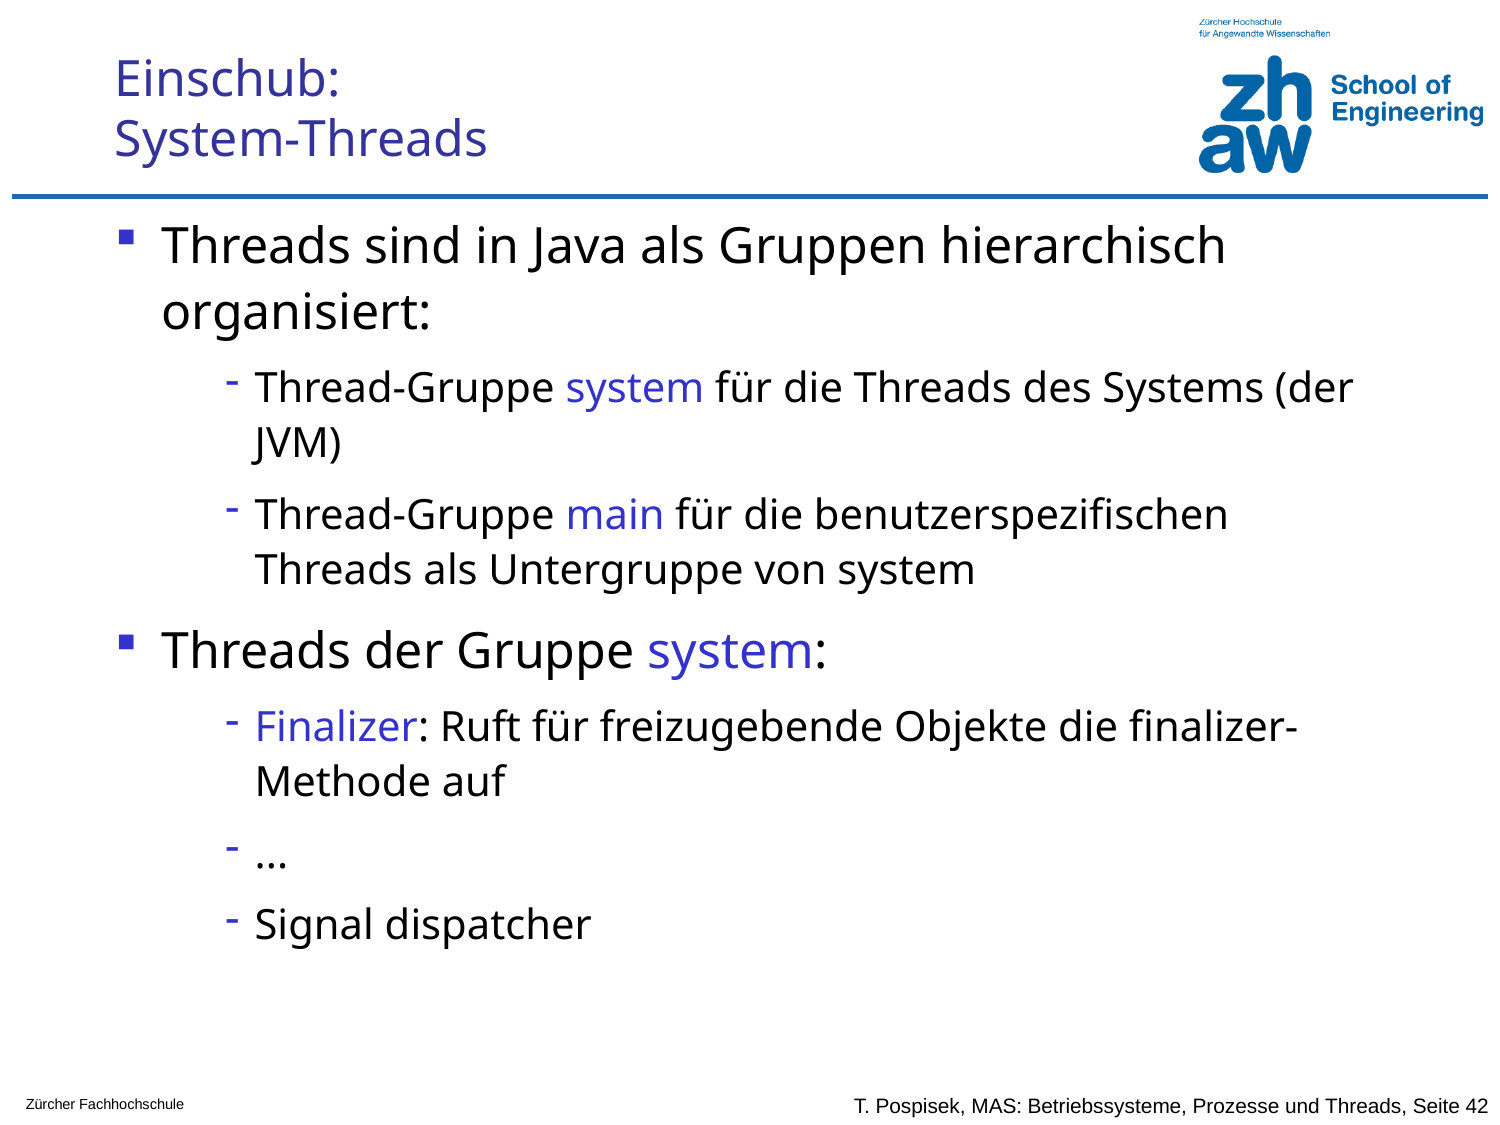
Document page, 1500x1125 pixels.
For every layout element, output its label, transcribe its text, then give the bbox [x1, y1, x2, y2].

title Einschub: System-Threads [99, 50, 1379, 163]
text_box Threads sind in Java als Gruppen hierarchisch organisiert: Thread-Gruppe system für die Threads des Systems (der JVM) Thread-Gruppe main für die benutzerspezifischen Threads als Untergruppe von system Threads der Gruppe system: Finalizer: Ruft für freizugebende Objekte die finalizer-Methode auf ... Signal dispatcher [99, 199, 1413, 956]
picture [1199, 19, 1483, 173]
